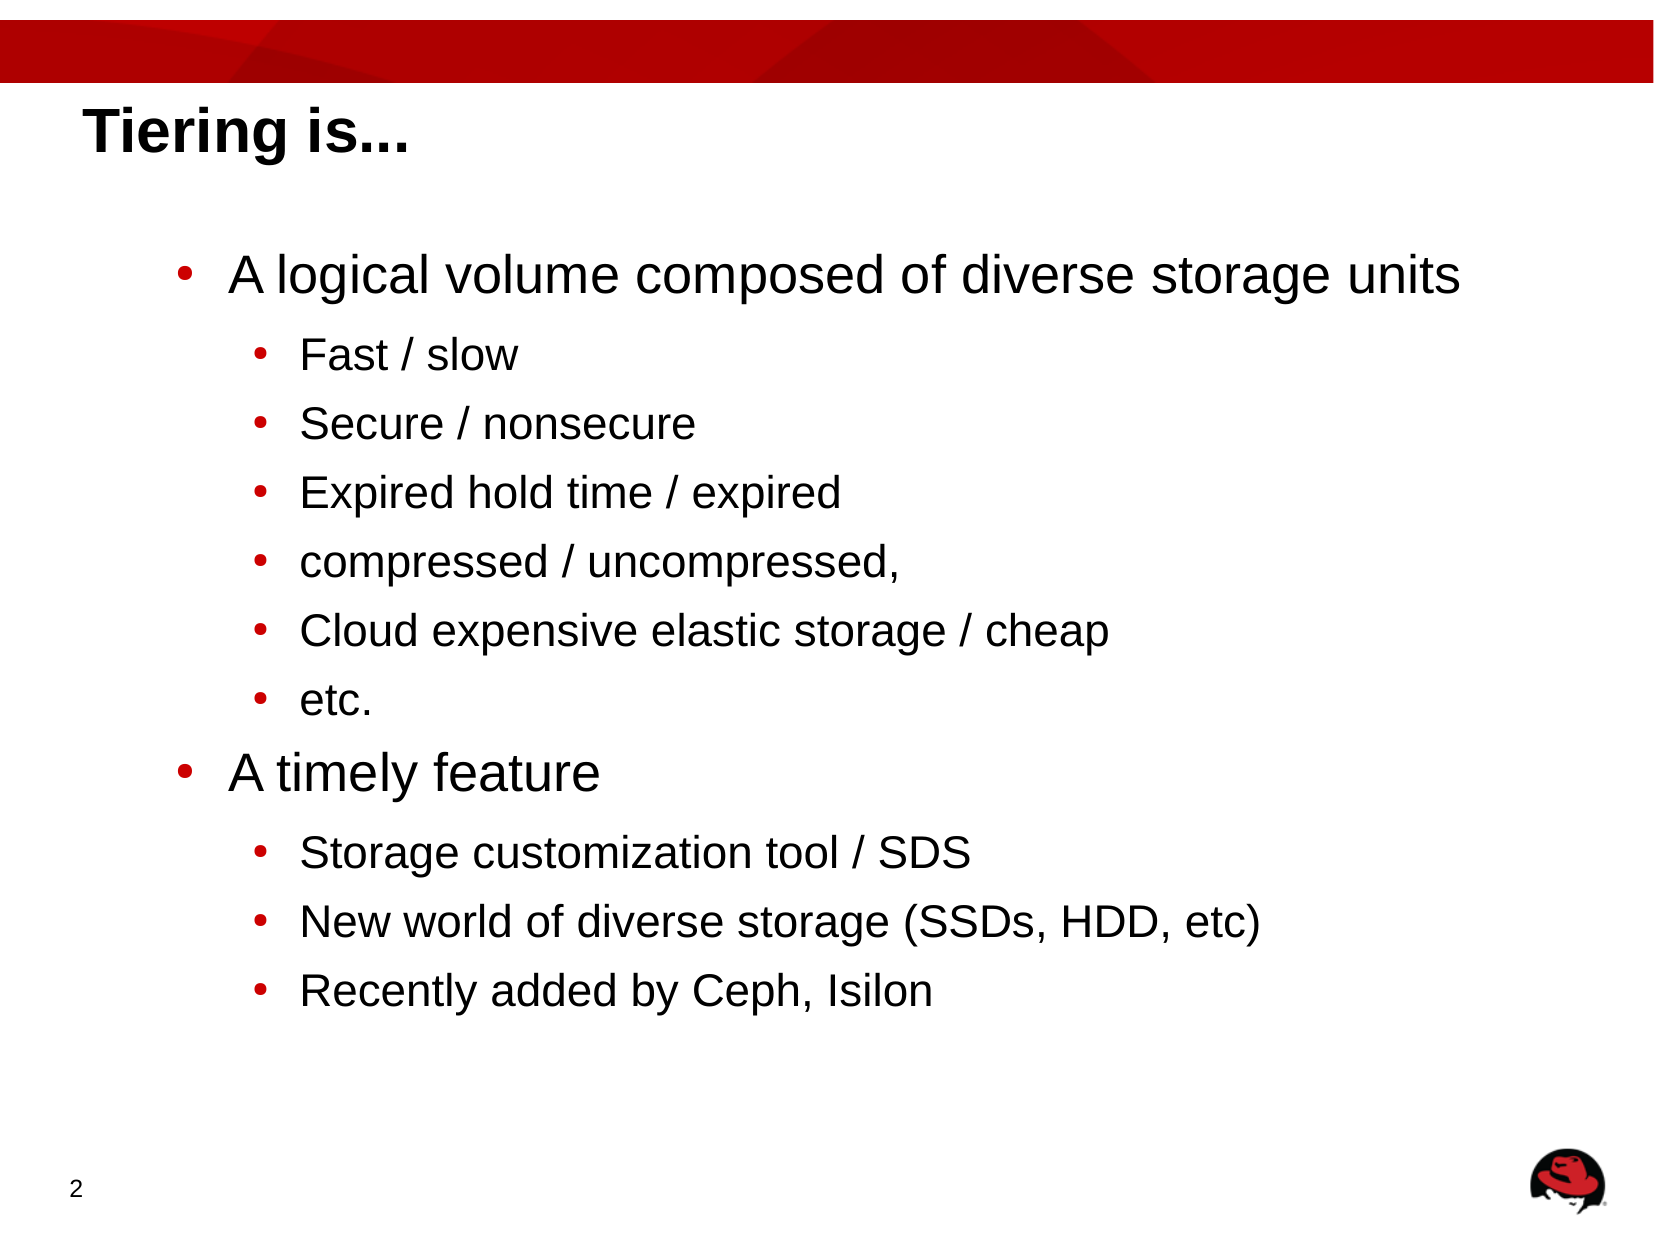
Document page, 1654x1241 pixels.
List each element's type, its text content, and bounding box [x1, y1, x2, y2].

list A logical volume composed of diverse storage units Fast / slow Secure / nonsecure Expired hold time / expired compressed / uncompressed, Cloud expensive elastic storage / cheap etc. A timely feature Storage customization tool / SDS New world of diverse storage (SSDs, HDD, etc) Recently added by Ceph, Isilon [86, 244, 1576, 1039]
picture [1529, 1146, 1613, 1224]
picture [0, 20, 1654, 83]
title Tiering is... [82, 37, 1571, 226]
